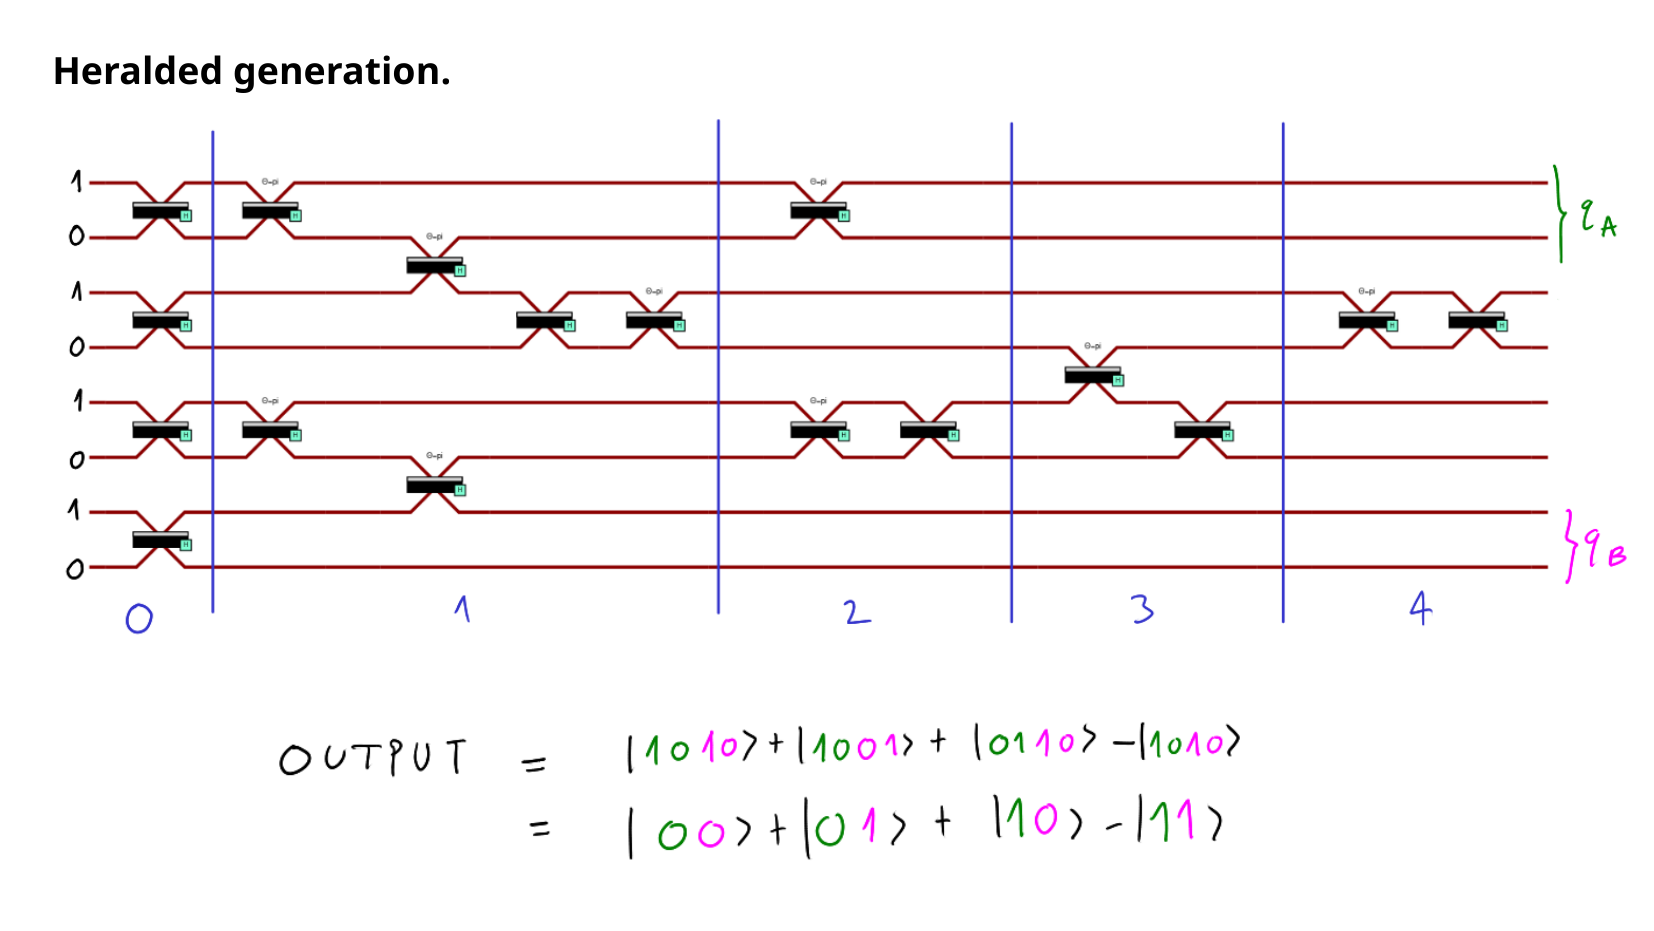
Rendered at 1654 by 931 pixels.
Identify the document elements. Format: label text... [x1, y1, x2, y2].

picture [34, 112, 1650, 662]
picture [256, 712, 1276, 863]
text_box Heralded generation. [37, 37, 1276, 112]
